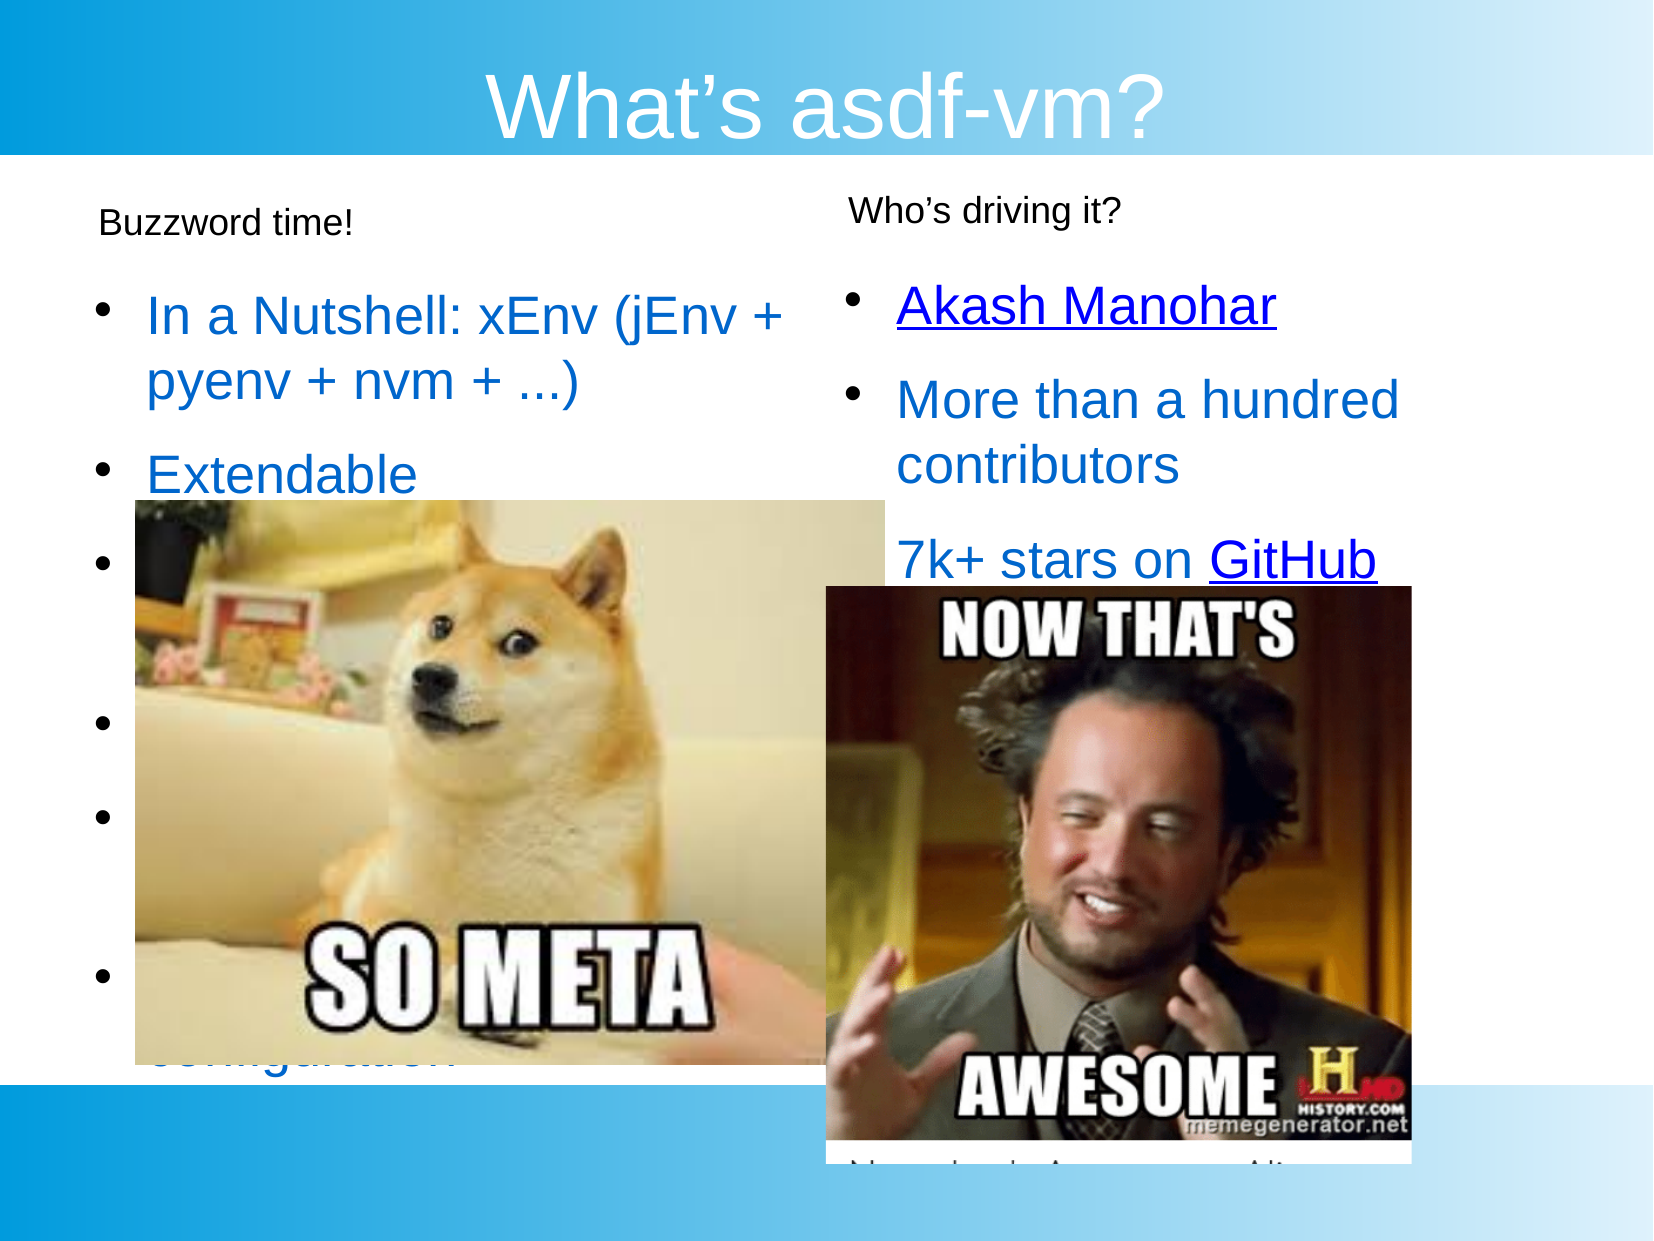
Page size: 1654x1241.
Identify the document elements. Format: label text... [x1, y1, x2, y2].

text_box What’s asdf-vm? [82, 49, 1571, 154]
text_box Akash Manohar More than a hundred contributors 7k+ stars on GitHub MIT License [825, 270, 1552, 613]
picture [135, 500, 1412, 1164]
text_box Buzzword time! [83, 190, 804, 247]
text_box In a Nutshell: xEnv (jEnv + pyenv + nvm + ...) Extendable Manage multiple runtime versions Runs on multiple OSs Single CLI for Multiple Languages Global and per project configuration [76, 280, 803, 624]
text_box Who’s driving it? [833, 178, 1554, 236]
